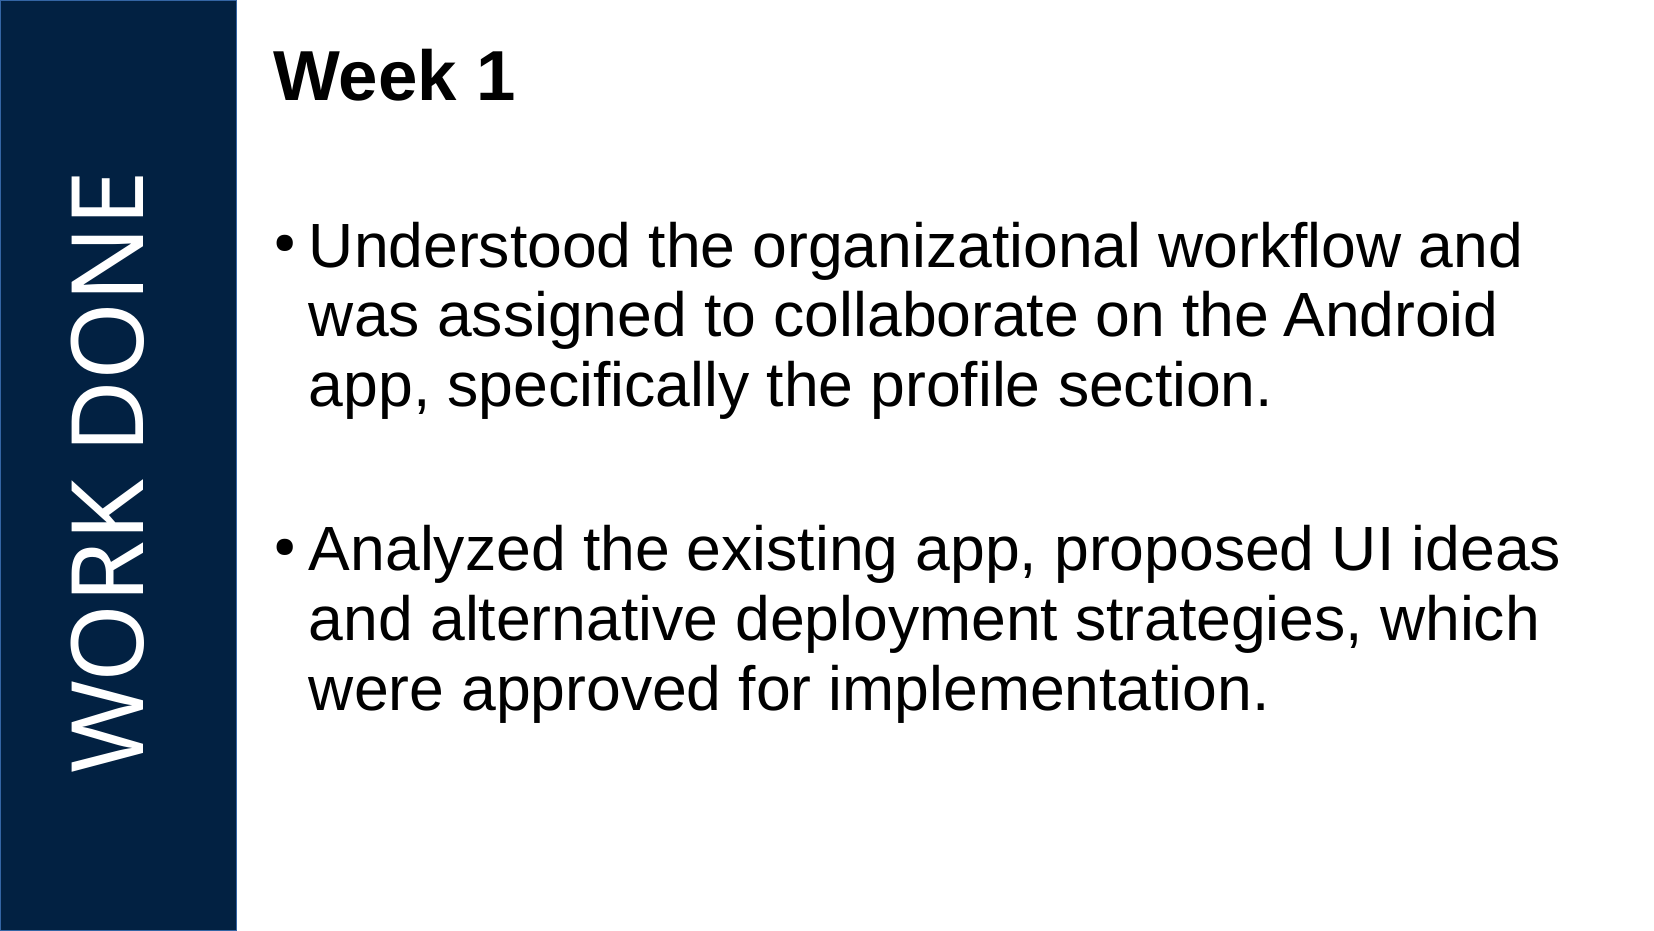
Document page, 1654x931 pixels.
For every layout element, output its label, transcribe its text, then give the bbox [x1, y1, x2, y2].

text_box WORK DONE [29, 29, 223, 916]
text_box [0, 0, 237, 931]
text_box Week 1 Understood the organizational workflow and was assigned to collaborate on the Android app, specifically the profile section. Analyzed the existing app, proposed UI ideas and alternative deployment strategies, which were approved for implementation. [258, 29, 1595, 801]
